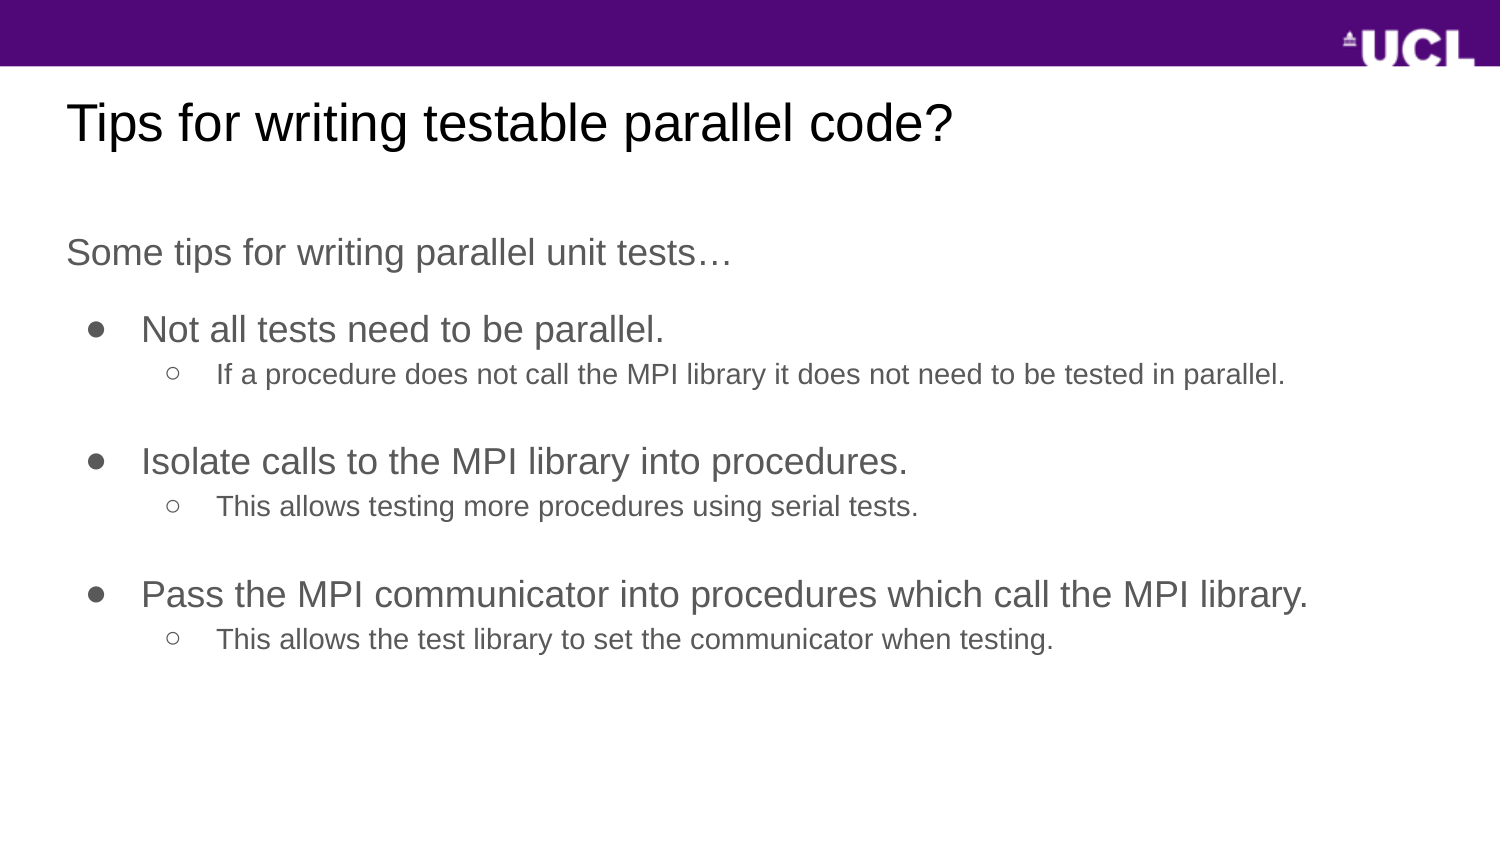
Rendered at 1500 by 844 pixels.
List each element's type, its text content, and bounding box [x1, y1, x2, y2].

list Some tips for writing parallel unit tests… Not all tests need to be parallel. If a procedure does not call the MPI library it does not need to be tested in parallel. Isolate calls to the MPI library into procedures. This allows testing more procedures using serial tests. Pass the MPI communicator into procedures which call the MPI library. This allows the test library to set the communicator when testing. [51, 206, 1449, 767]
picture [0, 0, 1500, 844]
title Tips for writing testable parallel code? [51, 72, 1449, 167]
